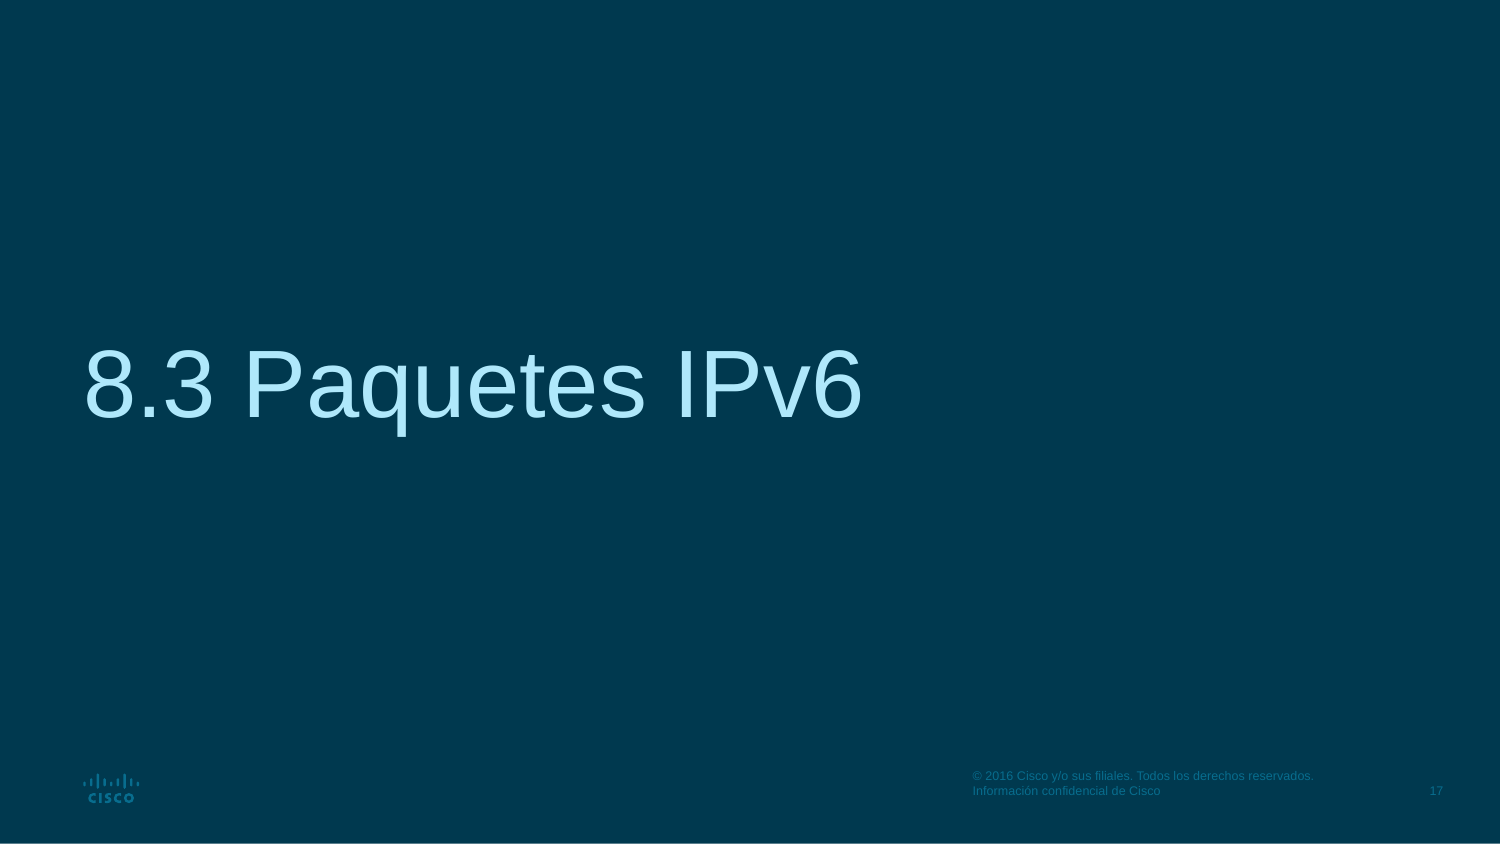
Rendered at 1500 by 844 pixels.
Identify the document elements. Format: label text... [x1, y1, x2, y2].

title 8.3 Paquetes IPv6 [68, 150, 1419, 446]
